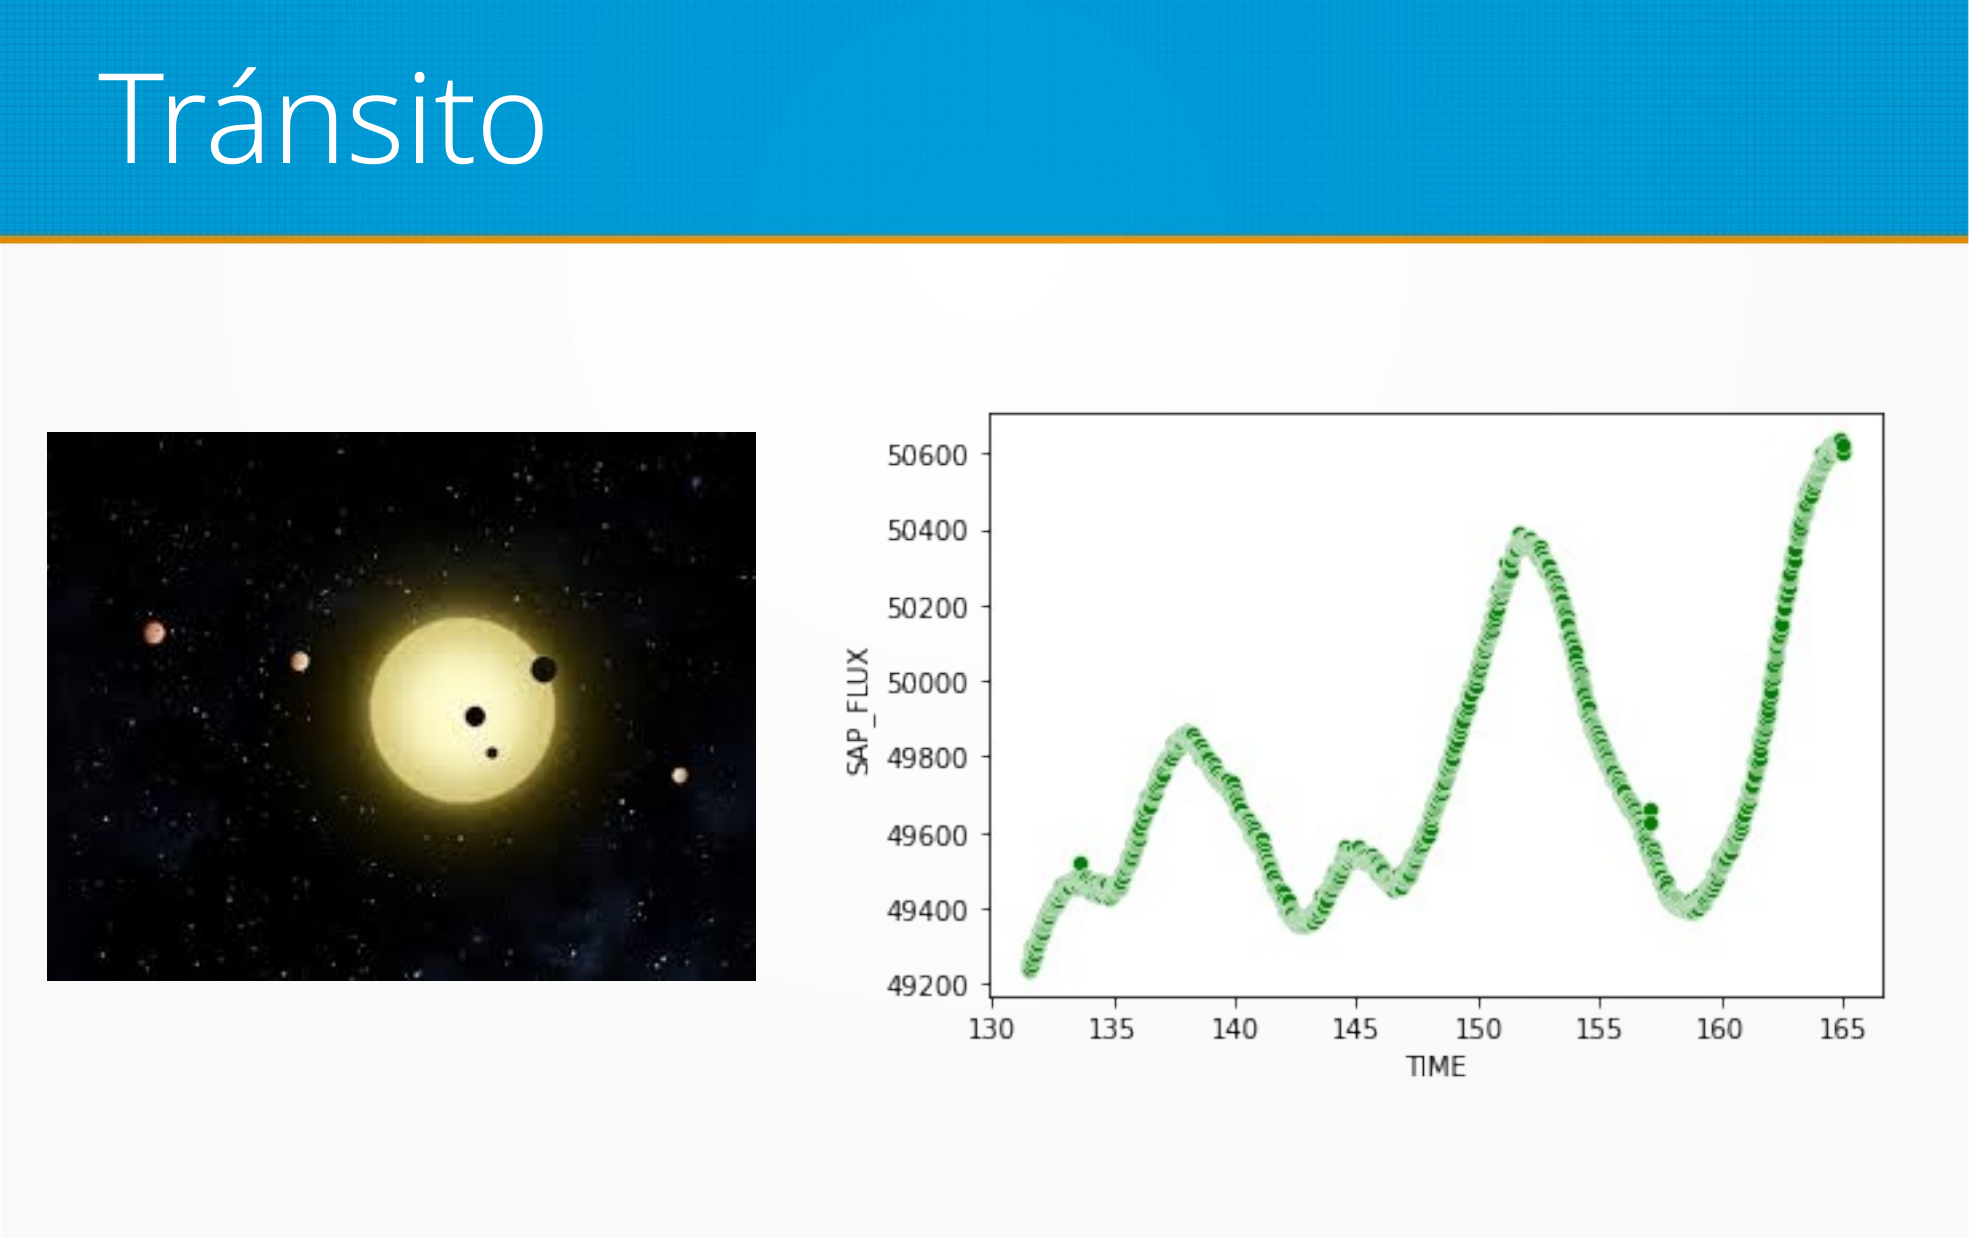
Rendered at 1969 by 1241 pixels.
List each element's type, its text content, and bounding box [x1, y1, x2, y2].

title Tránsito [98, 19, 1870, 201]
picture [0, 233, 1969, 1241]
